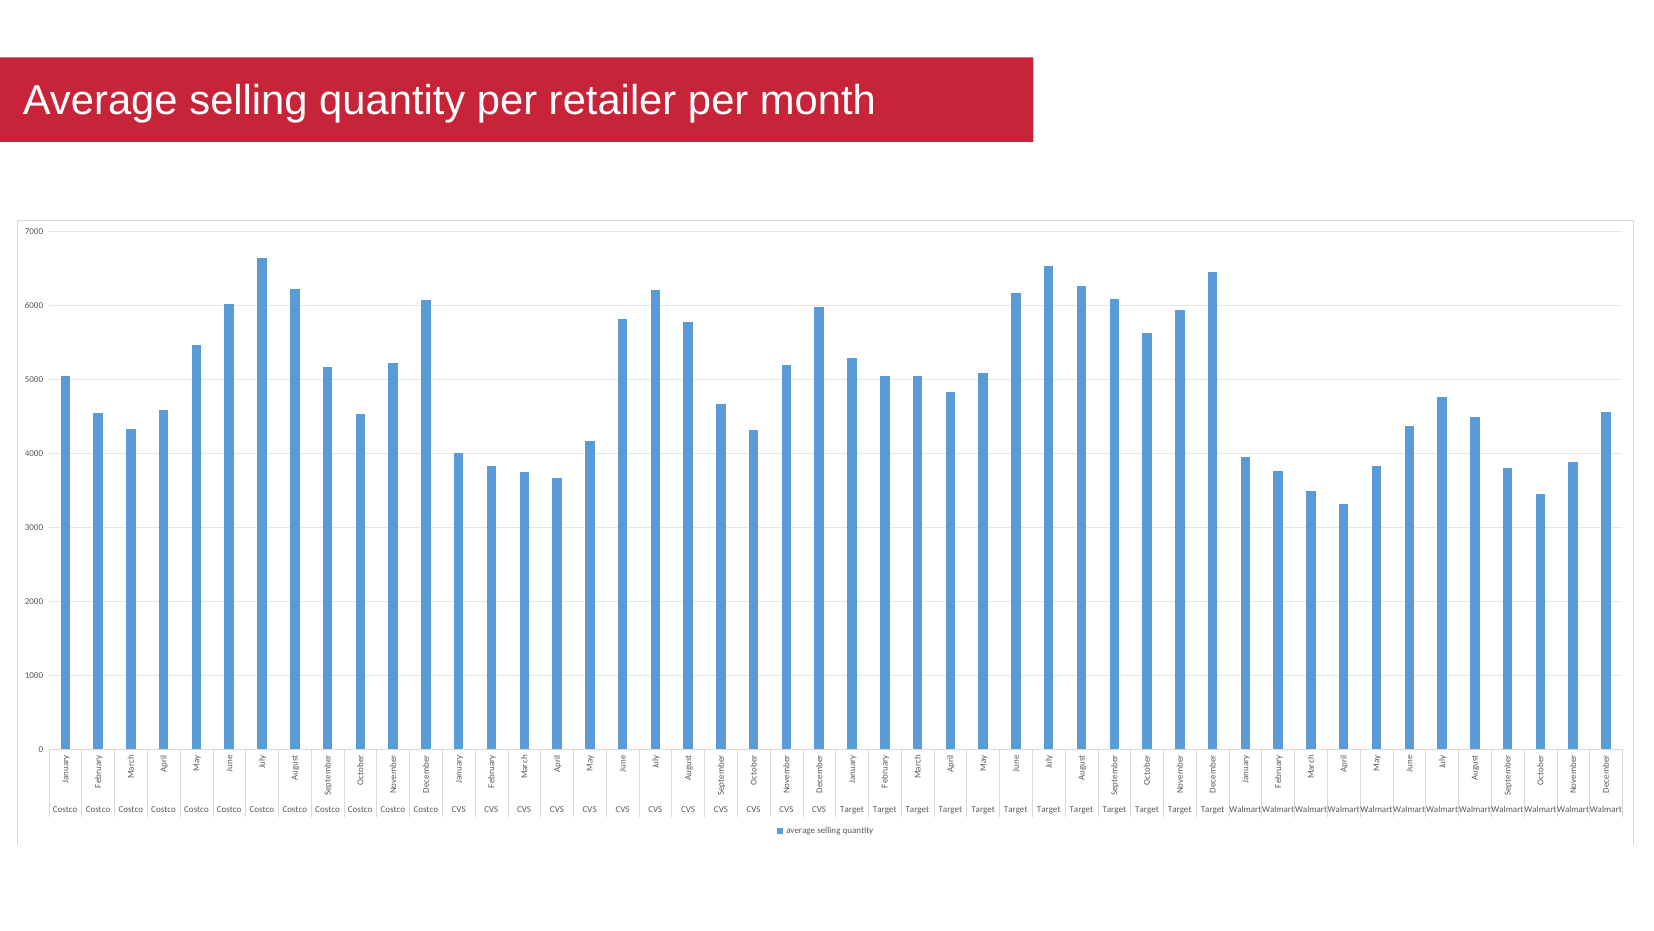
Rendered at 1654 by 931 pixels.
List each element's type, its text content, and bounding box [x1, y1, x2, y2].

picture [17, 220, 1636, 845]
title Average selling quantity per retailer per month [0, 57, 1034, 142]
